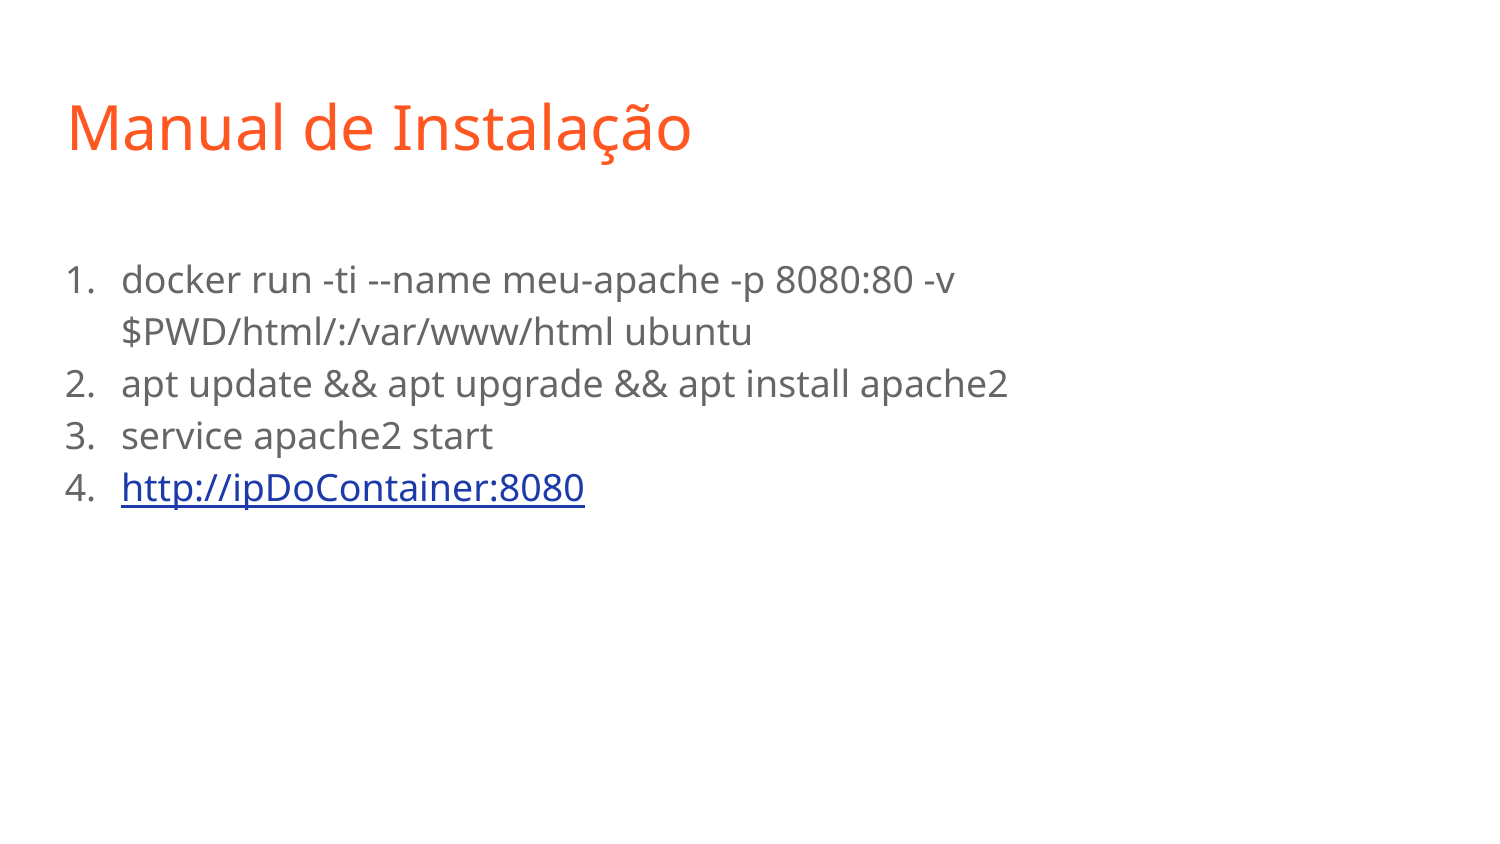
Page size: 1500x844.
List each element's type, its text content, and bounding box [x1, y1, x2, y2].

title Manual de Instalação [51, 72, 1449, 167]
list docker run -ti --name meu-apache -p 8080:80 -v $PWD/html/:/var/www/html ubuntu apt update && apt upgrade && apt install apache2 service apache2 start http://ipDoContainer:8080 [31, 234, 1438, 687]
